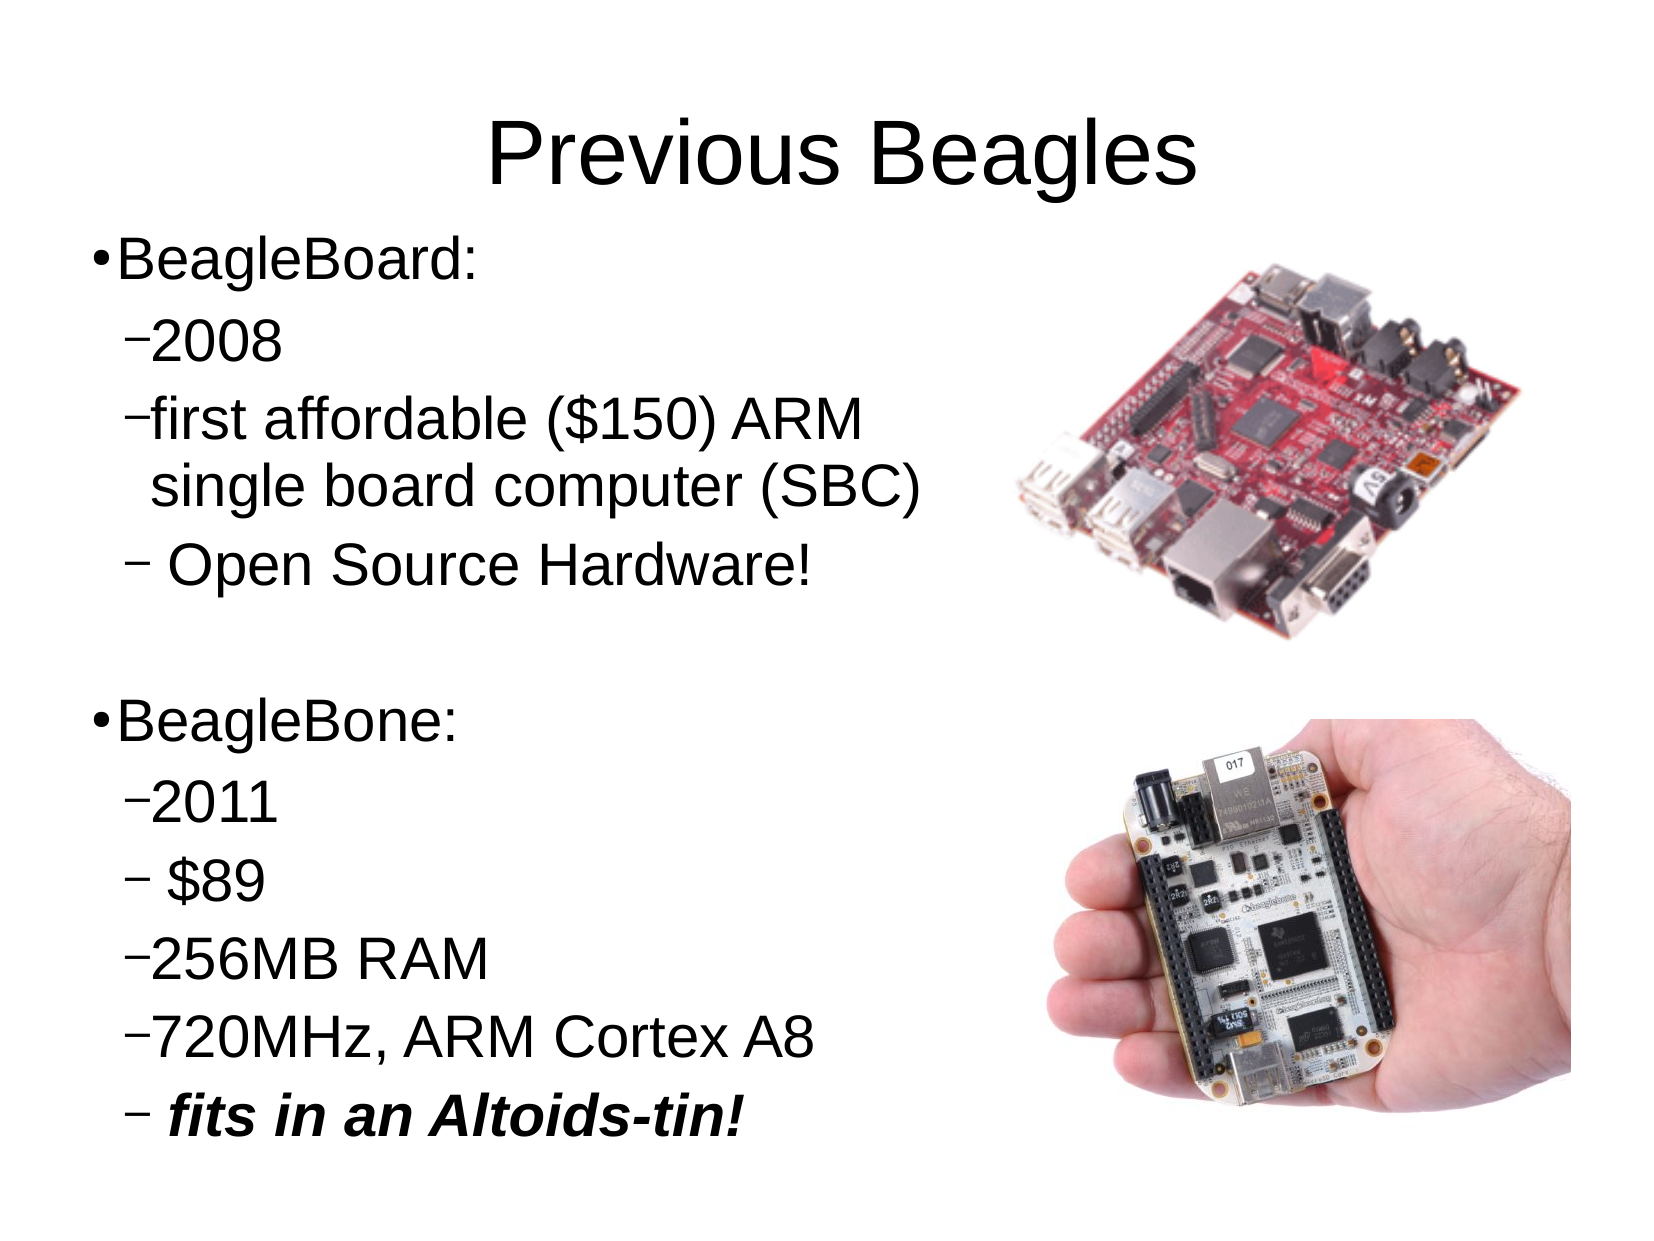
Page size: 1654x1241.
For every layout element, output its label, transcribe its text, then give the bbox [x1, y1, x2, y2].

picture [945, 719, 1571, 1136]
title Previous Beagles [82, 49, 1571, 257]
list BeagleBoard: 2008 first affordable ($150) ARM single board computer (SBC) Open Source Hardware! BeagleBone: 2011 $89 256MB RAM 720MHz, ARM Cortex A8 fits in an Altoids-tin! [82, 225, 946, 1186]
picture [1005, 260, 1524, 646]
